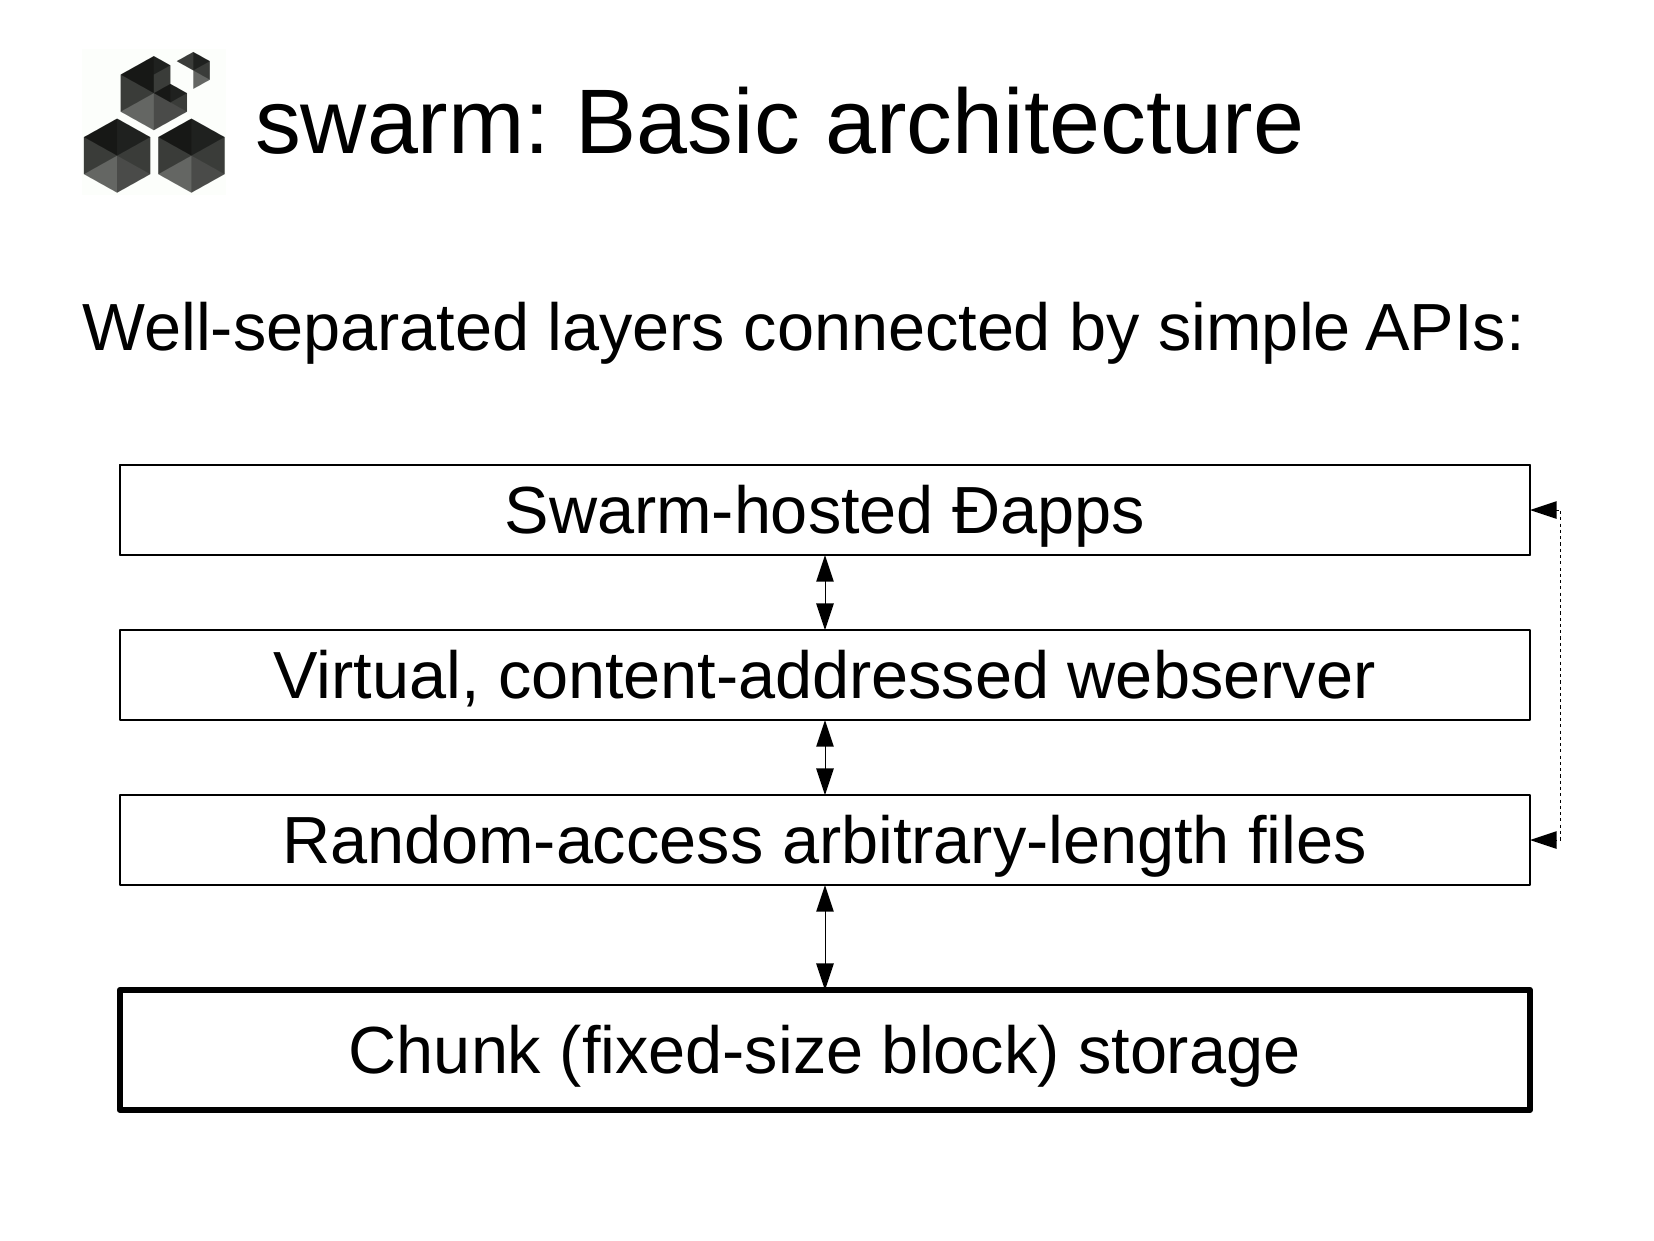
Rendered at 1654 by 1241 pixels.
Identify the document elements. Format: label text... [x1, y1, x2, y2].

text_box Chunk (fixed-size block) storage [120, 990, 1531, 1111]
title swarm: Basic architecture [255, 49, 1571, 196]
text_box Random-access arbitrary-length files [120, 795, 1531, 886]
list Well-separated layers connected by simple APIs: [82, 290, 1571, 1010]
picture [82, 49, 226, 196]
text_box Swarm-hosted Đapps [120, 465, 1531, 556]
text_box Virtual, content-addressed webserver [120, 630, 1531, 721]
